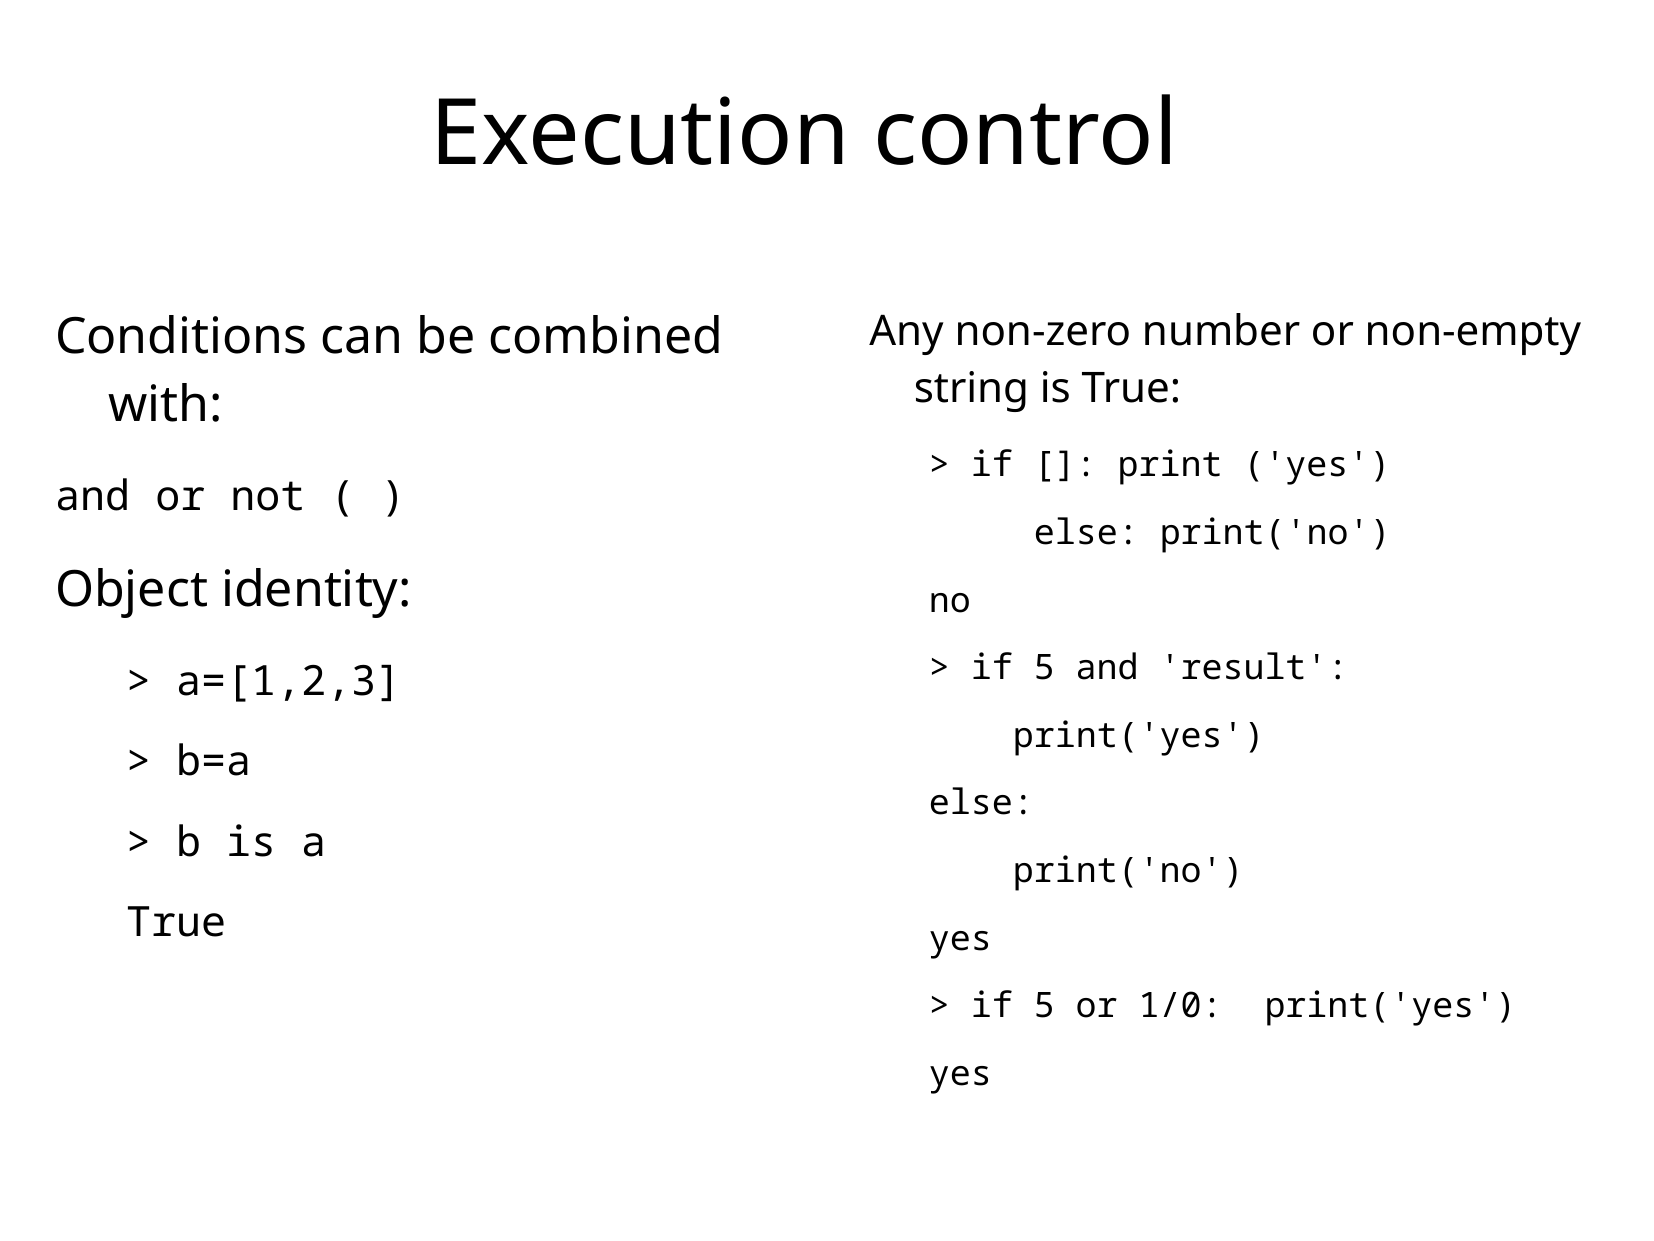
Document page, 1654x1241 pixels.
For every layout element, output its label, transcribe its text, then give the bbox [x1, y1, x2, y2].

list Any non-zero number or non-empty string is True: > if []: print ('yes') else: print('no') no > if 5 and 'result': print('yes') else: print('no') yes > if 5 or 1/0: print('yes') yes [854, 300, 1622, 1104]
list Conditions can be combined with: and or not ( ) Object identity: > a=[1,2,3] > b=a > b is a True [37, 300, 805, 1104]
title Execution control [79, 25, 1531, 233]
